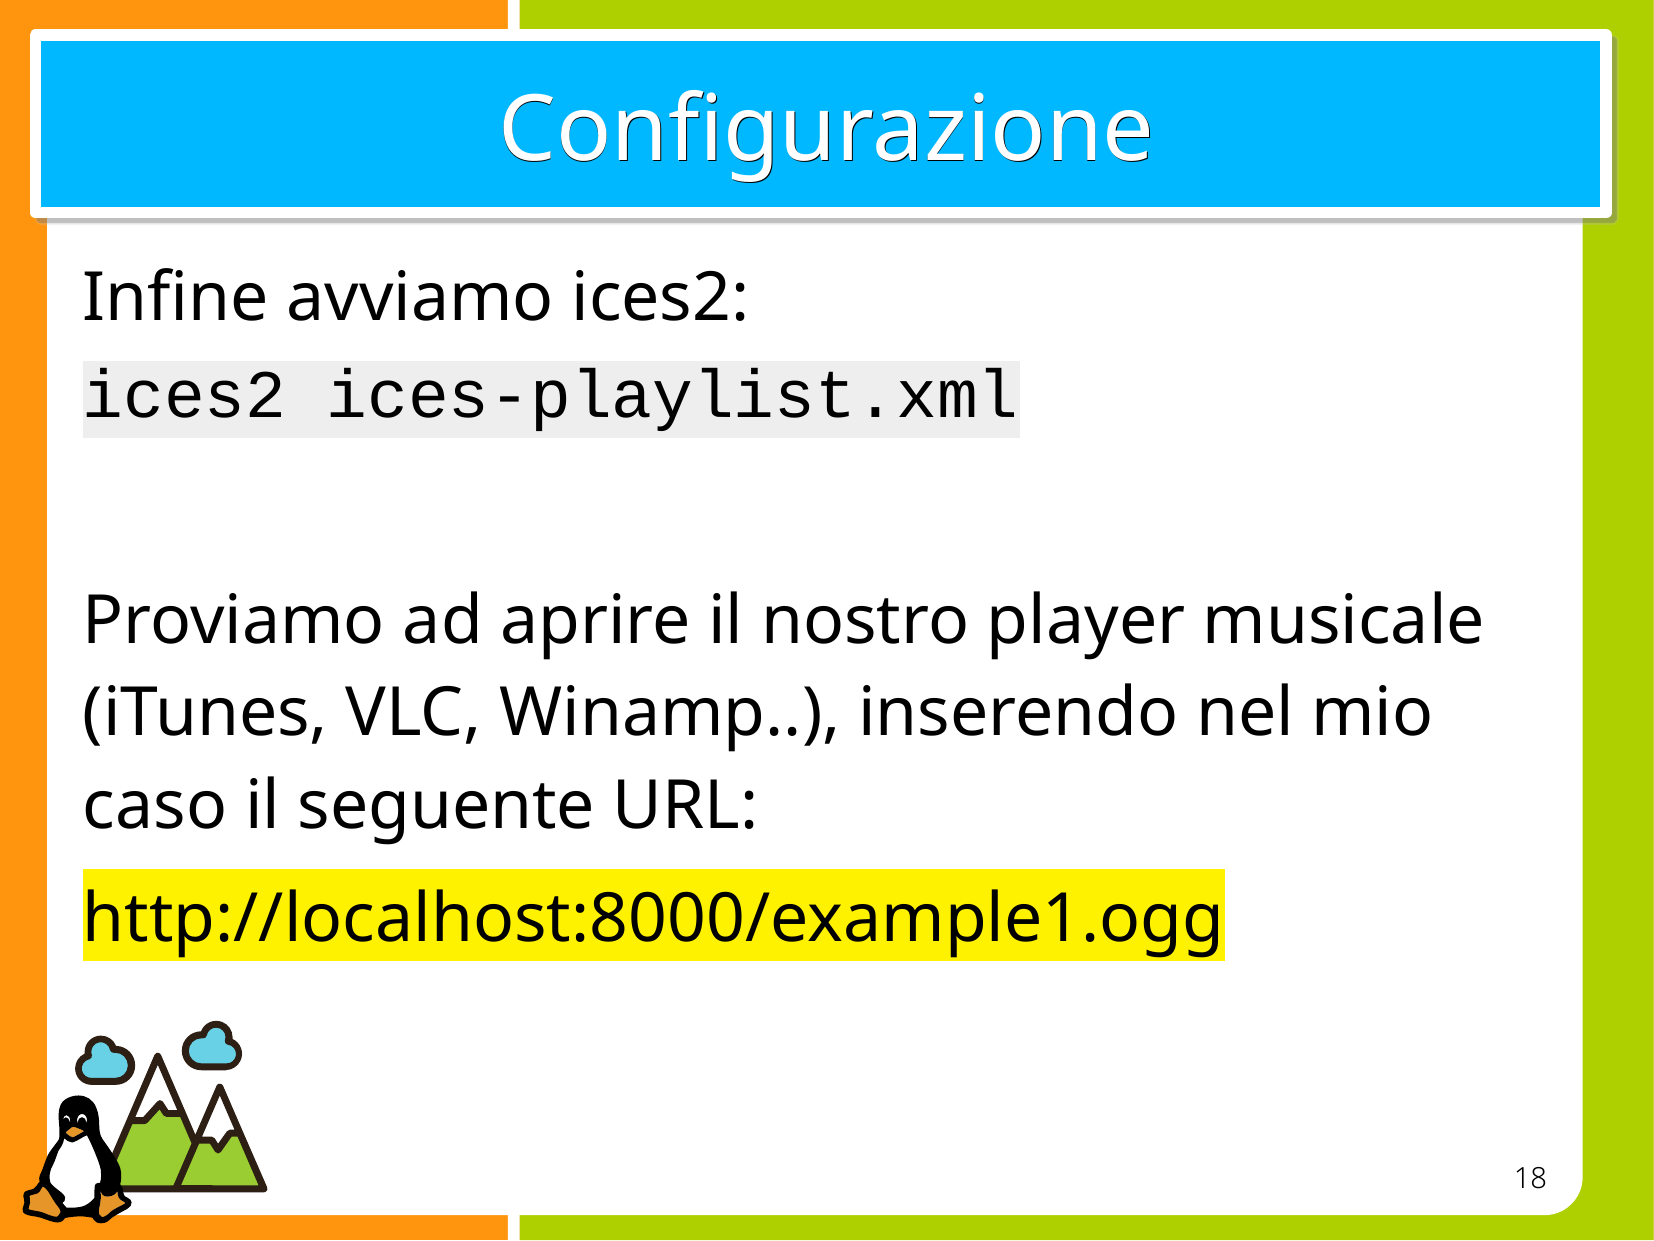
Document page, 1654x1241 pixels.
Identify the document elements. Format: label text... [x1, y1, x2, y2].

title Configurazione [82, 49, 1571, 201]
list Infine avviamo ices2: ices2 ices-playlist.xml Proviamo ad aprire il nostro player musicale (iTunes, VLC, Winamp..), inserendo nel mio caso il seguente URL: http://localhost:8000/example1.ogg [82, 248, 1538, 968]
